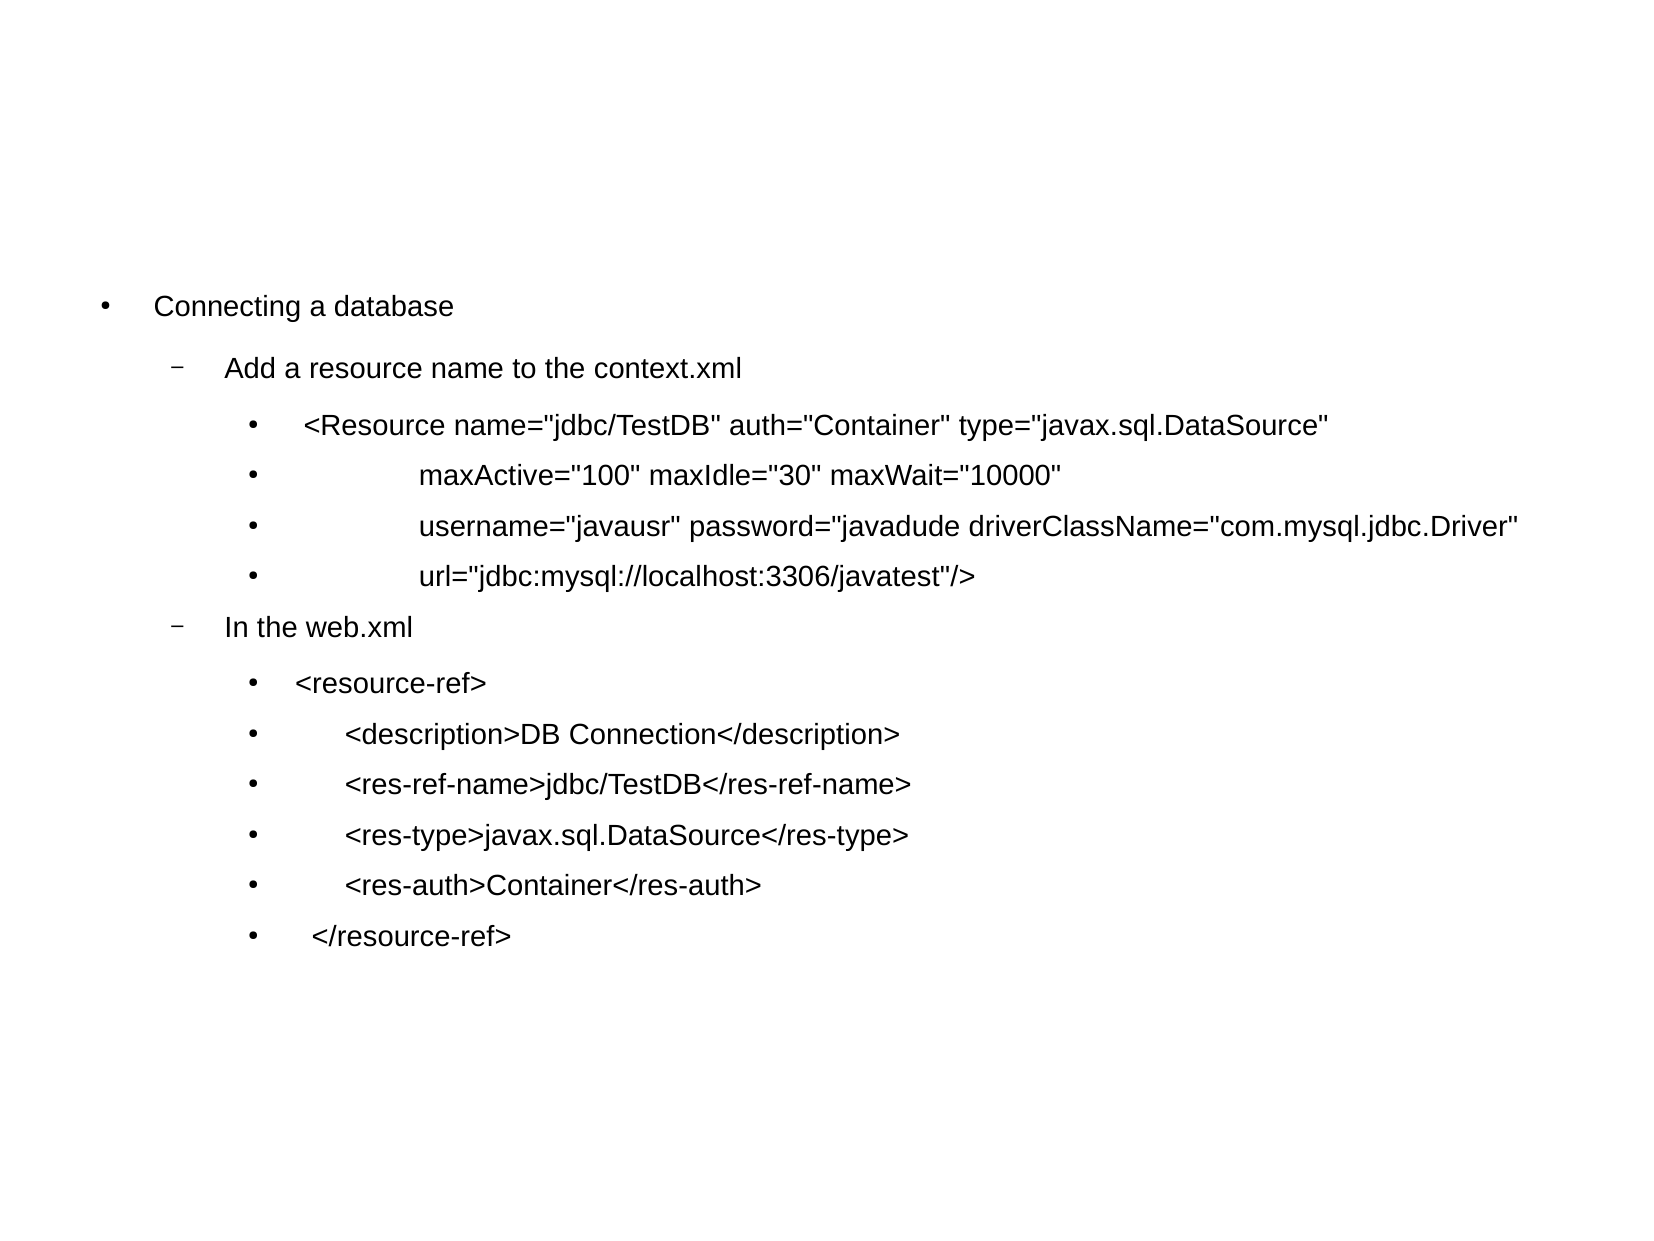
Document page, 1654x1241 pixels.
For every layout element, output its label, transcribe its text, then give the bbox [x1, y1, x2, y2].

list Connecting a database Add a resource name to the context.xml <Resource name="jdbc/TestDB" auth="Container" type="javax.sql.DataSource" maxActive="100" maxIdle="30" maxWait="10000" username="javausr" password="javadude driverClassName="com.mysql.jdbc.Driver" url="jdbc:mysql://localhost:3306/javatest"/> In the web.xml <resource-ref> <description>DB Connection</description> <res-ref-name>jdbc/TestDB</res-ref-name> <res-type>javax.sql.DataSource</res-type> <res-auth>Container</res-auth> </resource-ref> [82, 290, 1538, 1010]
